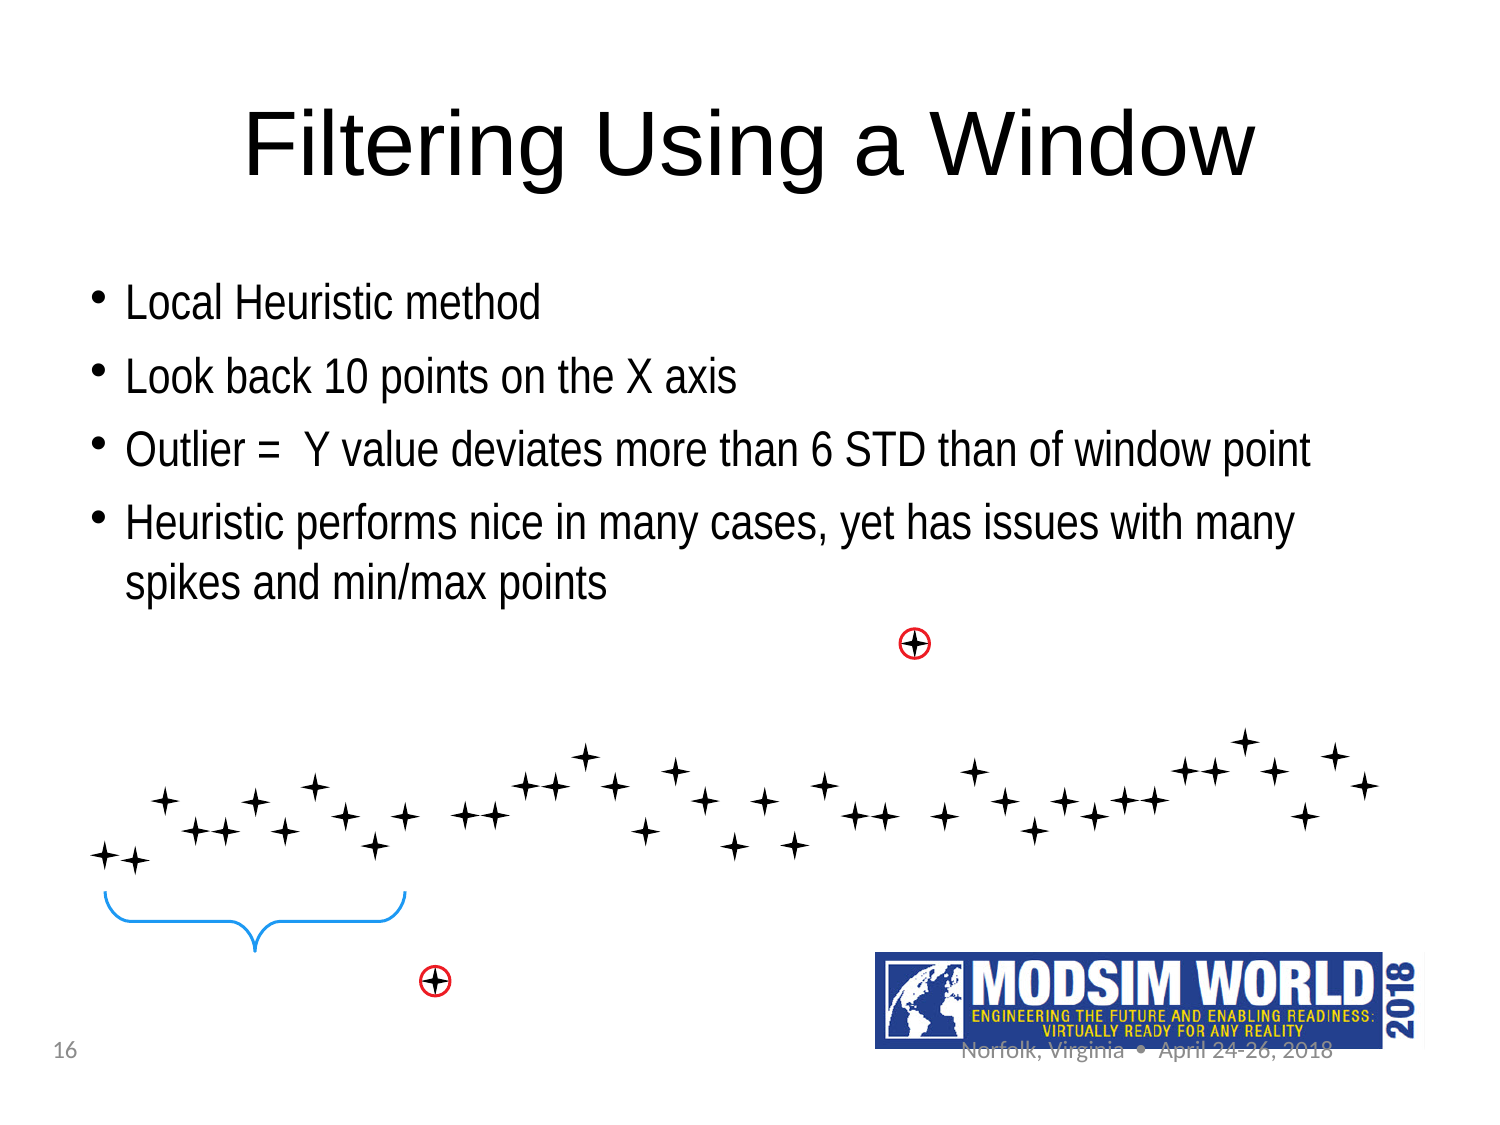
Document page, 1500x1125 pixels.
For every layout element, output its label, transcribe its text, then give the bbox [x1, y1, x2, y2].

text_box [600, 771, 631, 802]
text_box [180, 816, 241, 847]
text_box [90, 840, 120, 871]
text_box [330, 801, 361, 832]
text_box [990, 786, 1021, 817]
text_box [780, 830, 810, 861]
text_box [1080, 801, 1110, 832]
text_box [1110, 785, 1170, 816]
text_box [390, 801, 421, 832]
text_box [1230, 727, 1261, 757]
text_box [150, 786, 181, 816]
text_box [690, 786, 721, 816]
text_box [423, 969, 448, 994]
text_box Norfolk, Virginia  April 24-26, 2018 [874, 1019, 1427, 1079]
text_box [1170, 756, 1231, 787]
text_box [510, 771, 571, 802]
text_box [960, 757, 990, 787]
text_box [660, 756, 691, 787]
text_box [300, 772, 331, 802]
text_box [630, 816, 661, 847]
text_box [1260, 756, 1290, 787]
picture [875, 1005, 1425, 1019]
text_box Local Heuristic method Look back 10 points on the X axis Outlier = Y value deviates more than 6 STD than of window point Heuristic performs nice in many cases, yet has issues with many spikes and min/max points [74, 262, 1425, 1005]
text_box [1320, 741, 1351, 772]
text_box [360, 831, 391, 861]
text_box [930, 801, 960, 832]
text_box [1020, 816, 1050, 846]
text_box [240, 787, 271, 817]
text_box [1050, 786, 1080, 817]
text_box [810, 771, 840, 801]
text_box <number> [37, 1019, 388, 1079]
text_box [750, 786, 780, 817]
text_box [840, 801, 901, 832]
text_box [270, 816, 301, 847]
text_box [720, 831, 750, 862]
text_box [120, 845, 151, 876]
text_box [450, 800, 511, 831]
text_box [1350, 771, 1380, 801]
text_box [1290, 801, 1321, 832]
text_box [902, 631, 927, 656]
text_box Filtering Using a Window [74, 45, 1425, 233]
text_box [570, 742, 601, 772]
